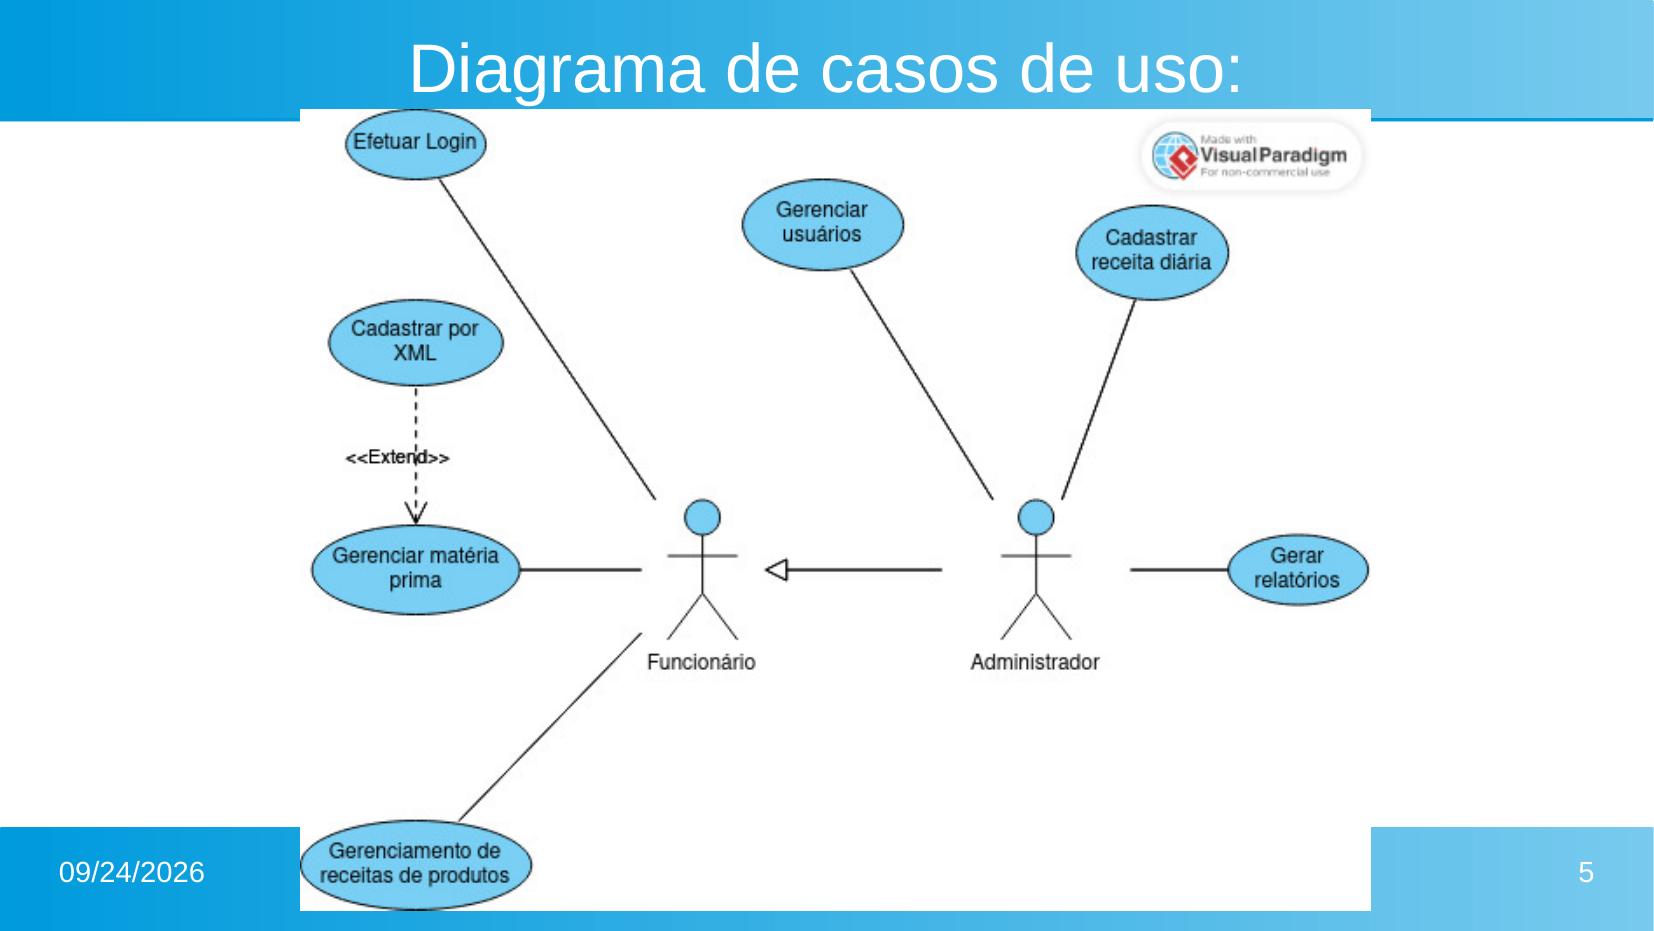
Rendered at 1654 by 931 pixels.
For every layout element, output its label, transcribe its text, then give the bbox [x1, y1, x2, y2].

picture [300, 109, 1371, 911]
title Diagrama de casos de uso: [59, 29, 1595, 108]
